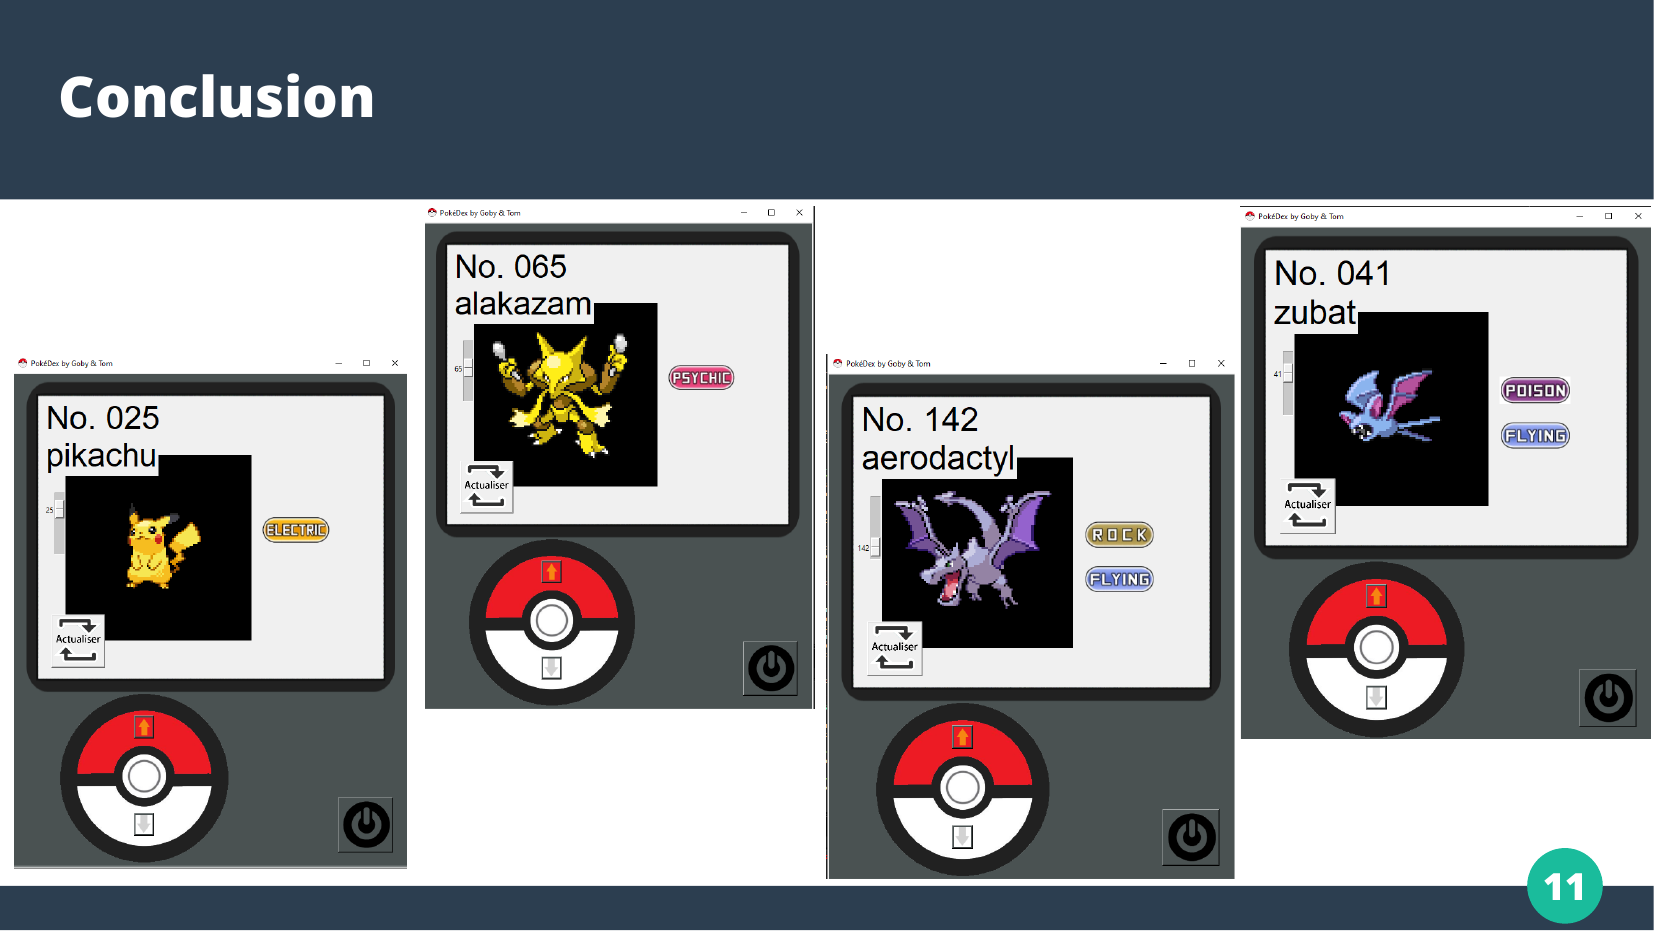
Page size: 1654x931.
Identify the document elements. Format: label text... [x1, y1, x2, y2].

title Conclusion [59, 37, 1595, 155]
picture [826, 354, 1235, 879]
picture [425, 206, 815, 709]
picture [1240, 206, 1651, 739]
picture [14, 354, 407, 869]
